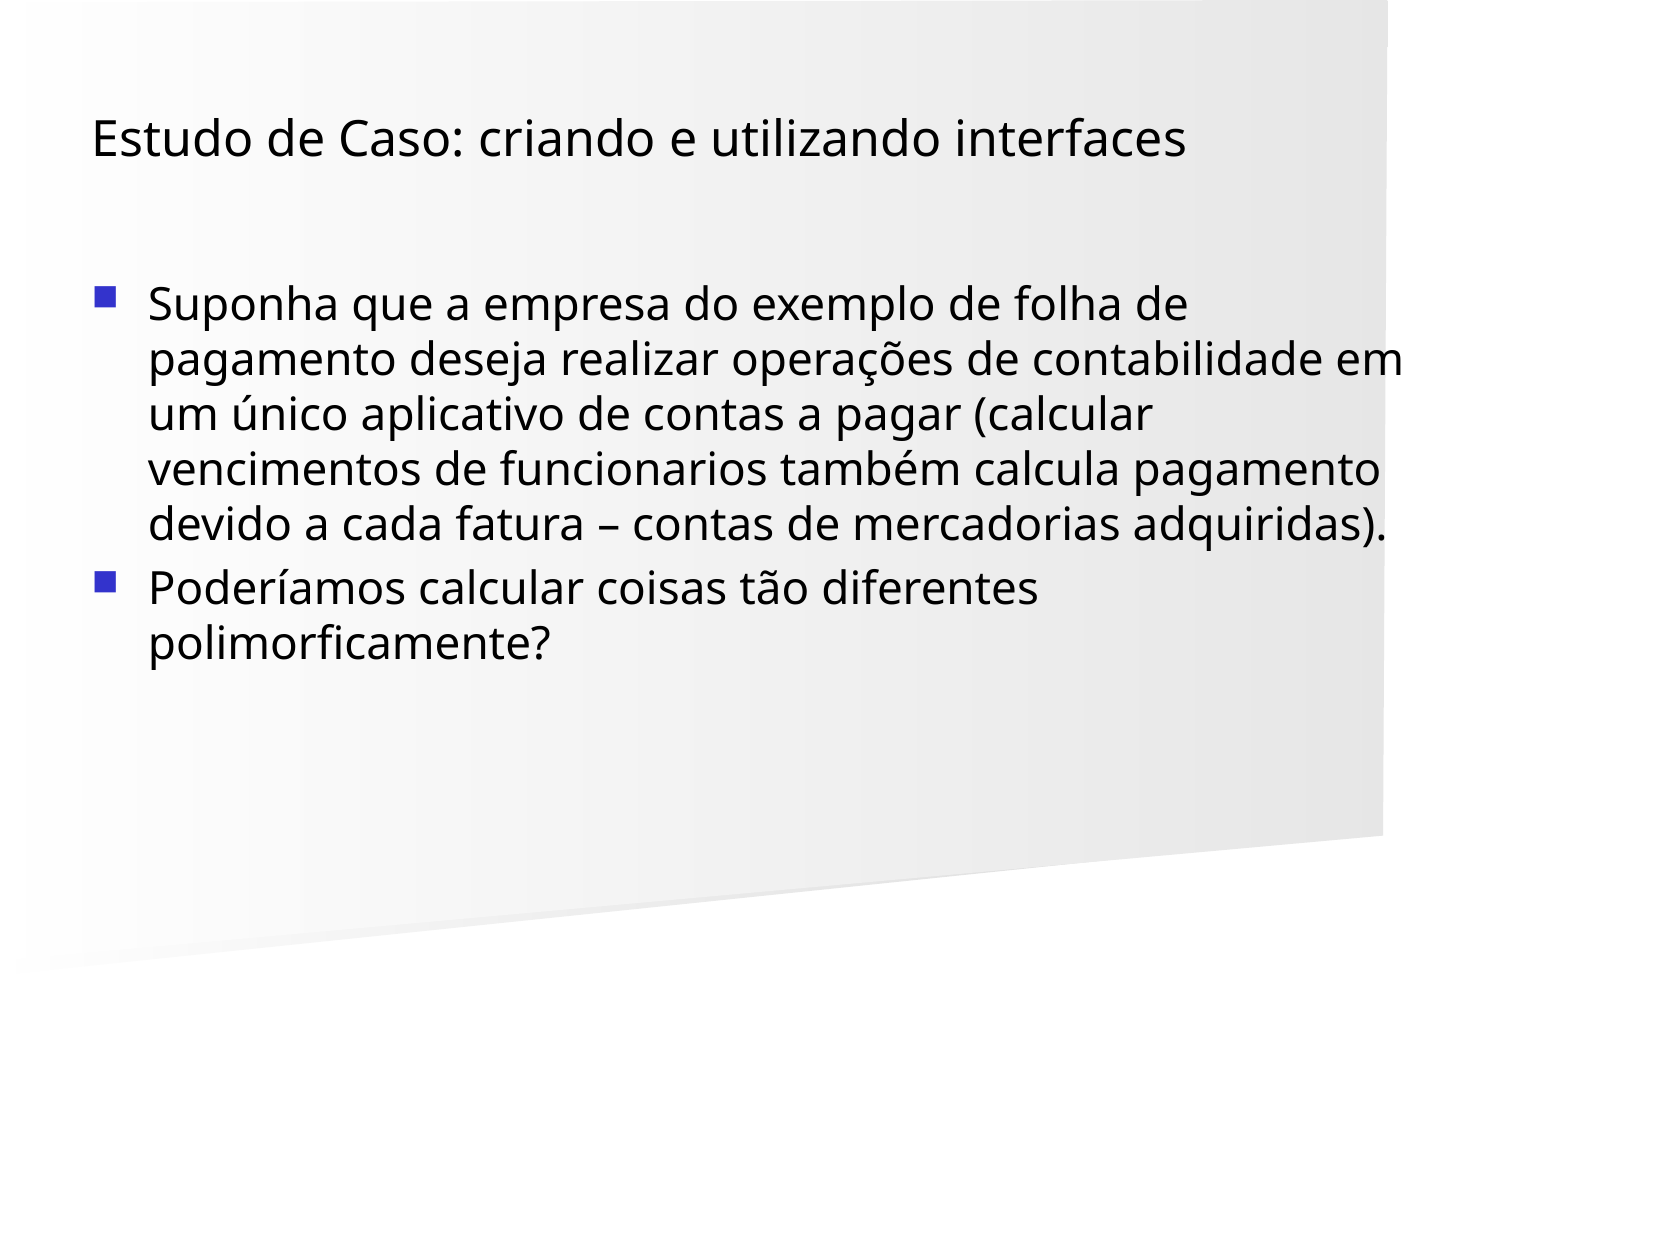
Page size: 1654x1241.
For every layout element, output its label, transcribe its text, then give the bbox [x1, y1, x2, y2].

list Suponha que a empresa do exemplo de folha de pagamento deseja realizar operações de contabilidade em um único aplicativo de contas a pagar (calcular vencimentos de funcionarios também calcula pagamento devido a cada fatura – contas de mercadorias adquiridas). Poderíamos calcular coisas tão diferentes polimorficamente? [76, 267, 1427, 1005]
title Estudo de Caso: criando e utilizando interfaces [76, 42, 1427, 231]
